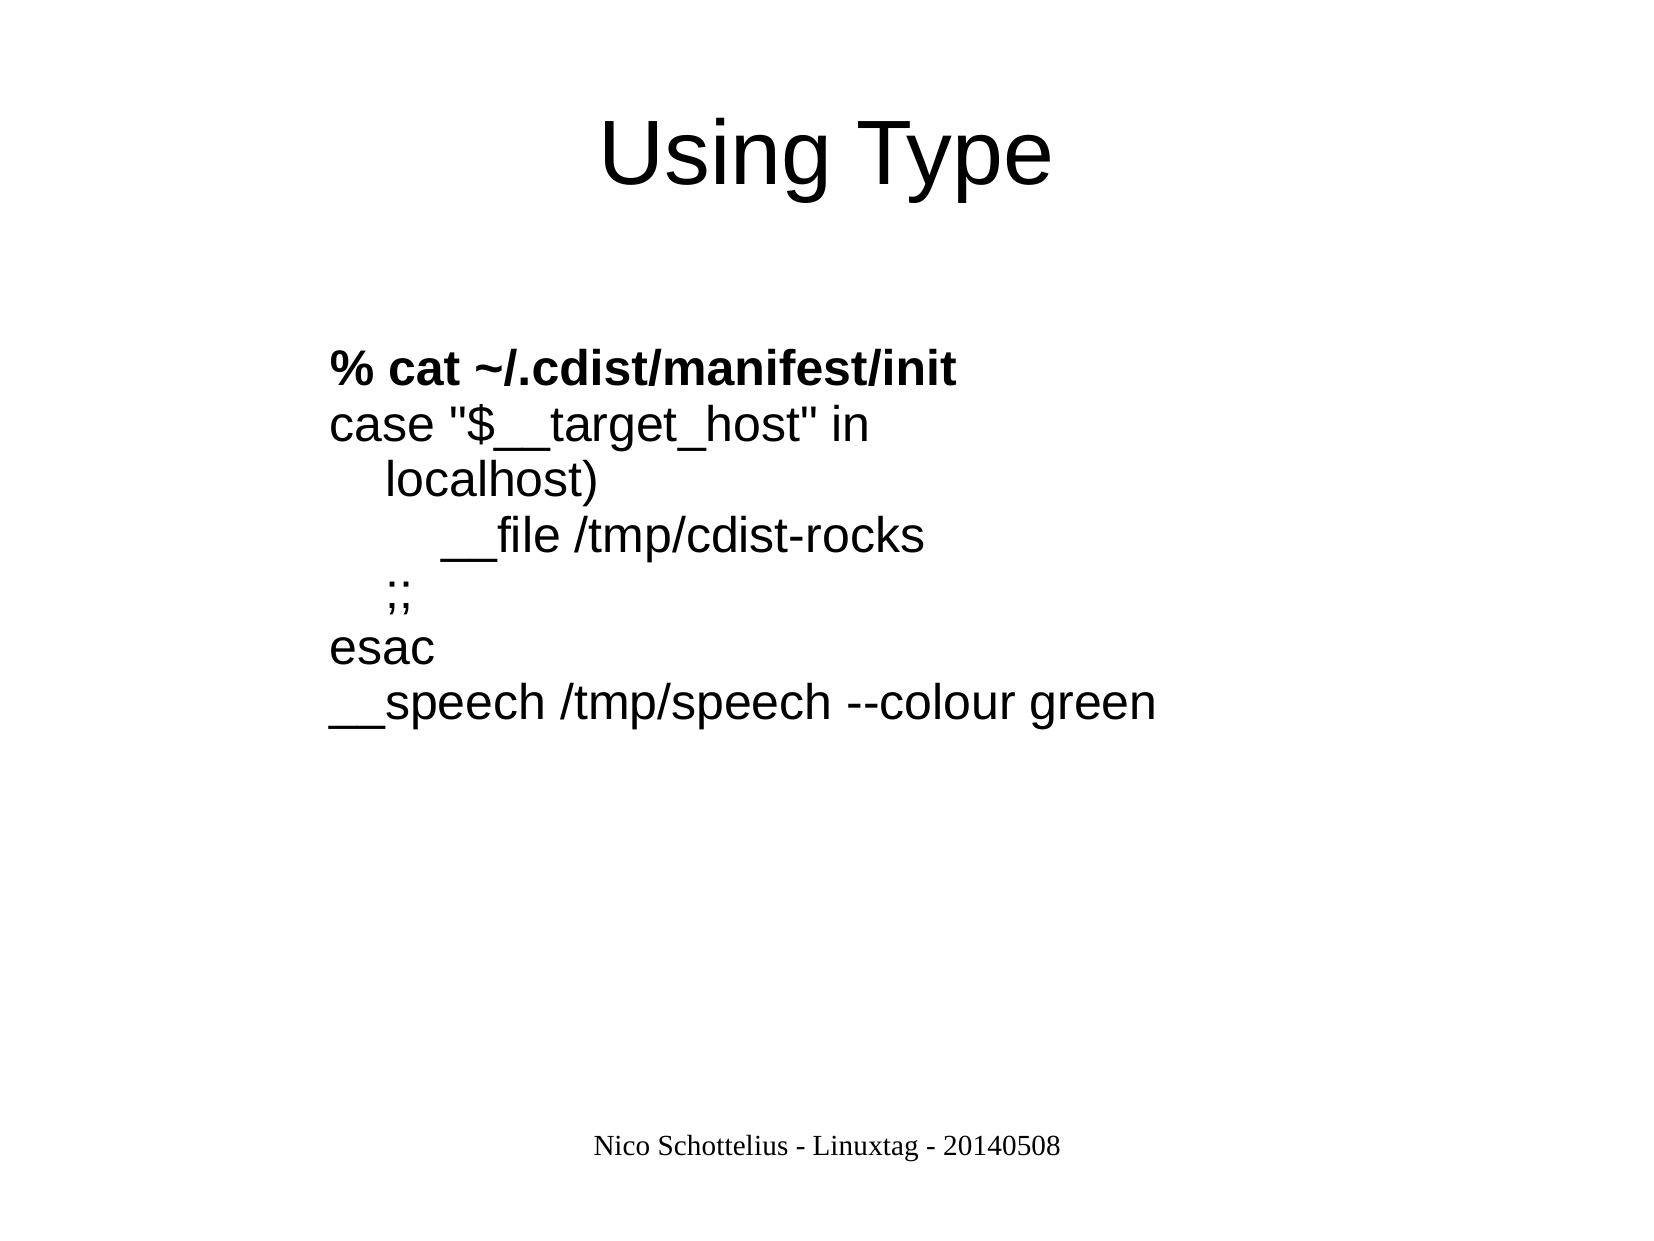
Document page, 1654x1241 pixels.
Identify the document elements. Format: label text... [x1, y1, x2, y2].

text_box % cat ~/.cdist/manifest/init case "$__target_host" in localhost) __file /tmp/cdist-rocks ;; esac __speech /tmp/speech --colour green [314, 332, 1440, 1065]
title Using Type [82, 49, 1571, 257]
